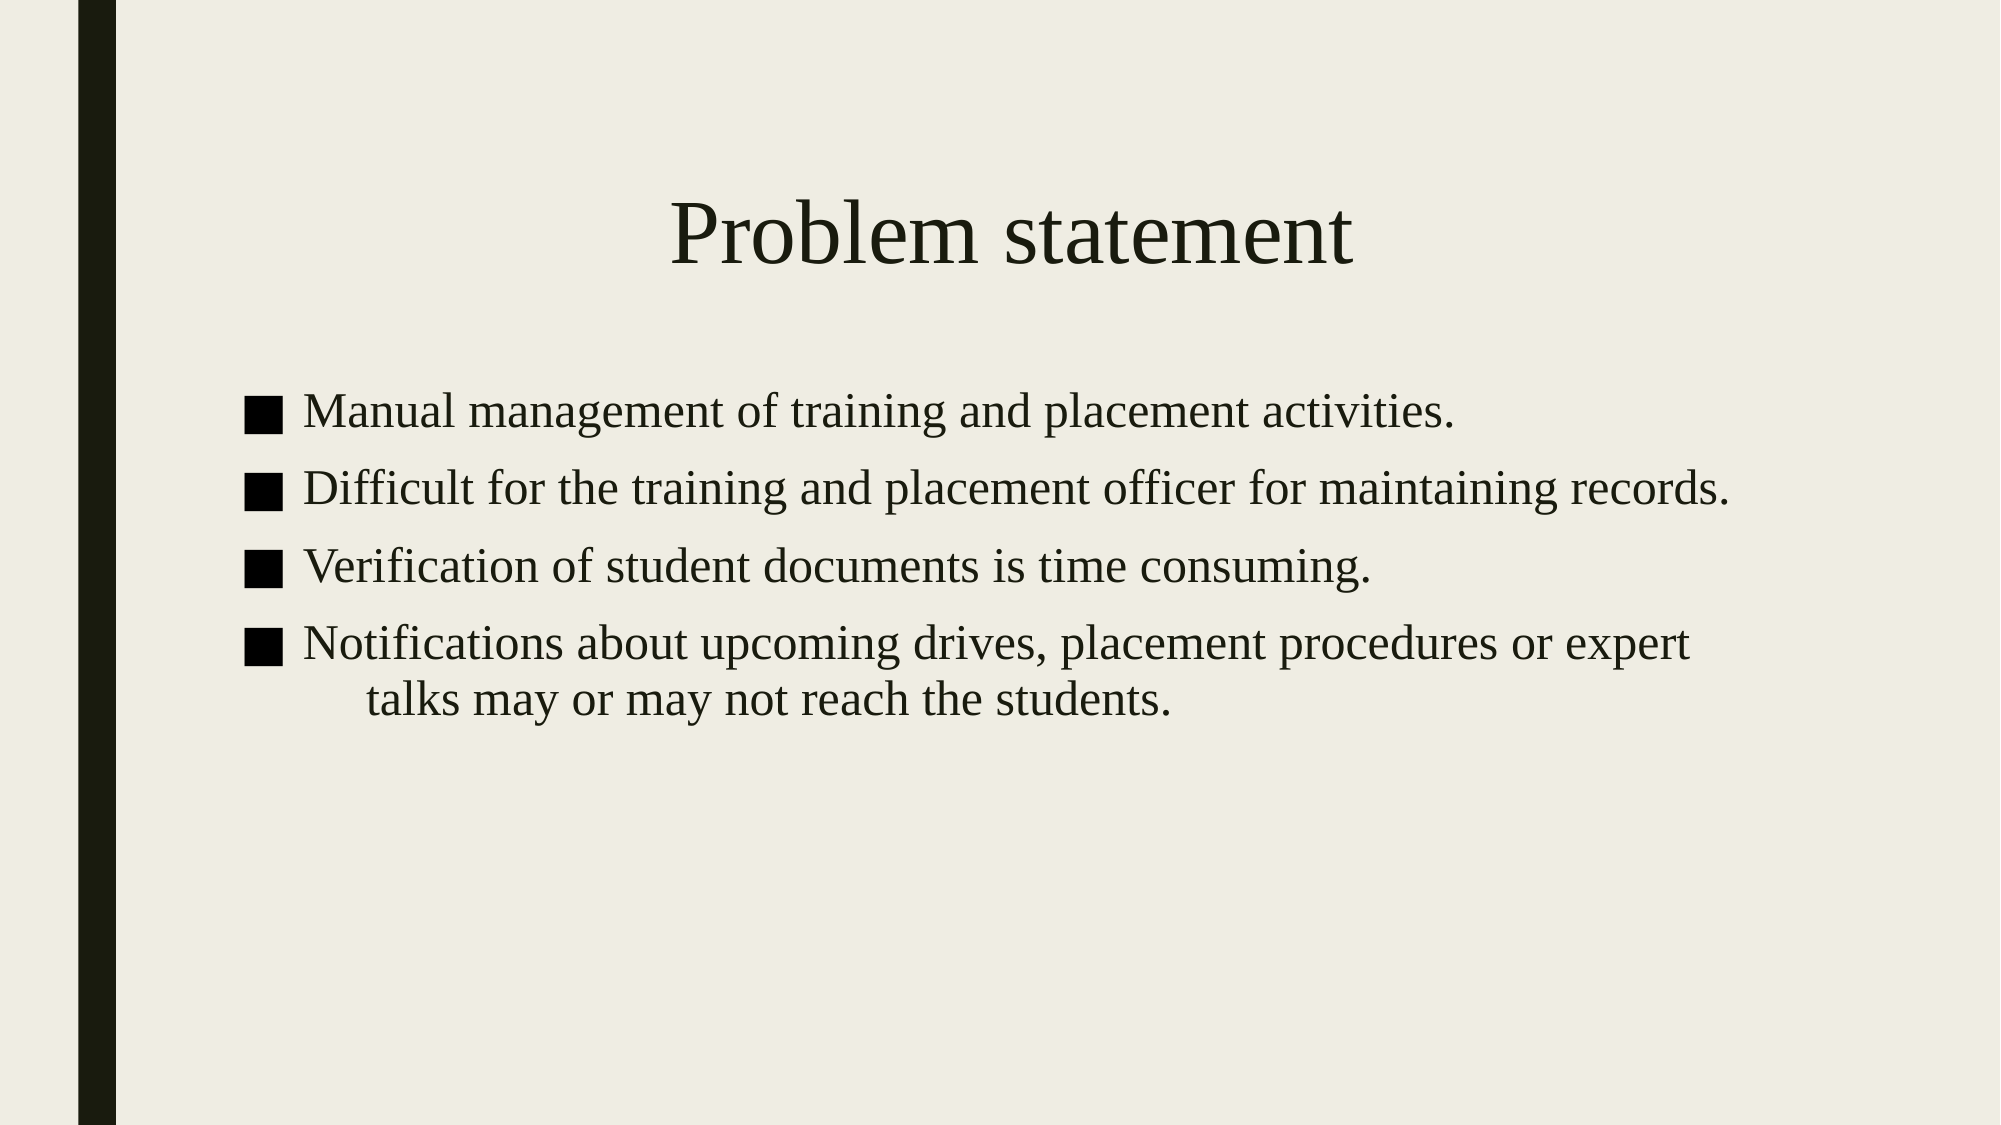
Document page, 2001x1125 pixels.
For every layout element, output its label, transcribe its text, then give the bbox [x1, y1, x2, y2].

list Manual management of training and placement activities. Difficult for the training and placement officer for maintaining records. Verification of student documents is time consuming. Notifications about upcoming drives, placement procedures or expert talks may or may not reach the students. [225, 375, 1801, 963]
title Problem statement [225, 177, 1801, 355]
